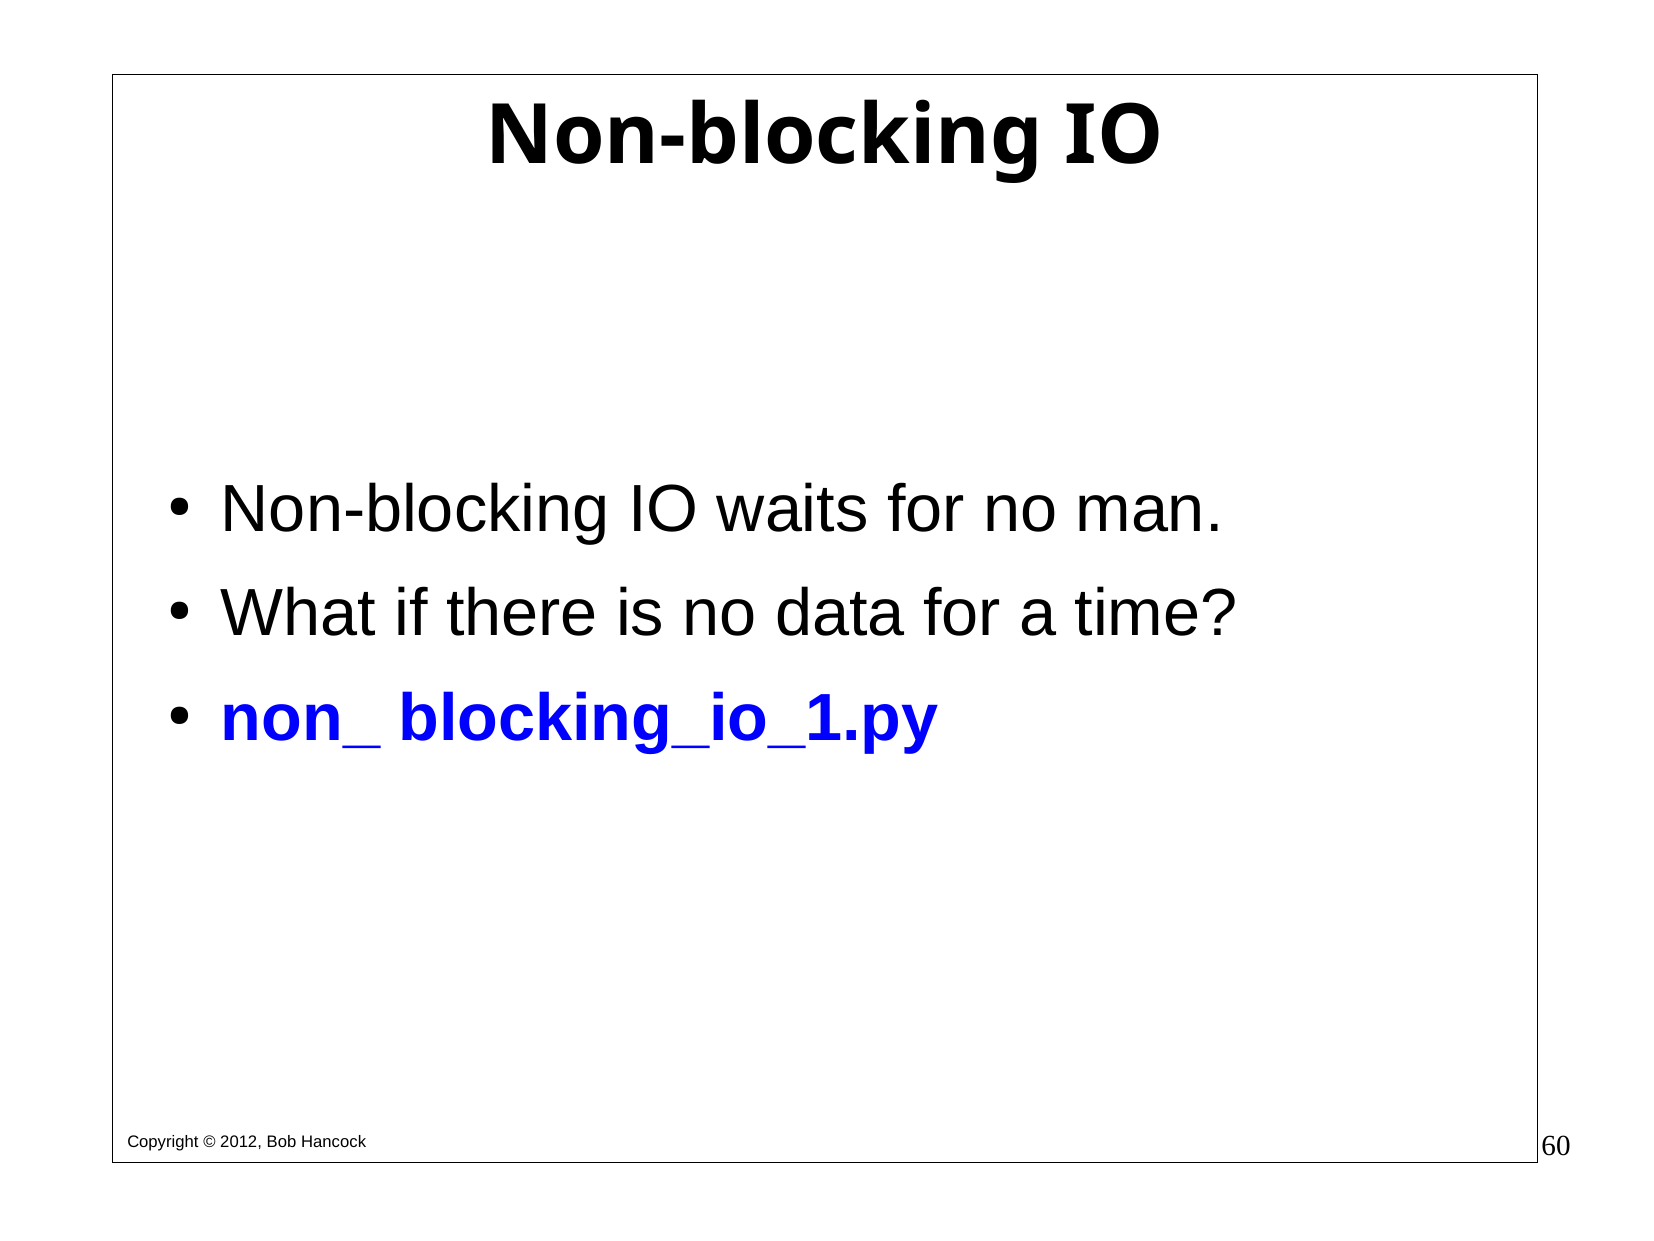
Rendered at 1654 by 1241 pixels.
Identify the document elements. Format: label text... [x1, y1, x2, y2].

text_box Copyright © 2012, Bob Hancock [112, 1125, 382, 1159]
list Non-blocking IO waits for no man. What if there is no data for a time? non_ blocking_io_1.py [150, 262, 1501, 1126]
title Non-blocking IO [112, 75, 1538, 188]
